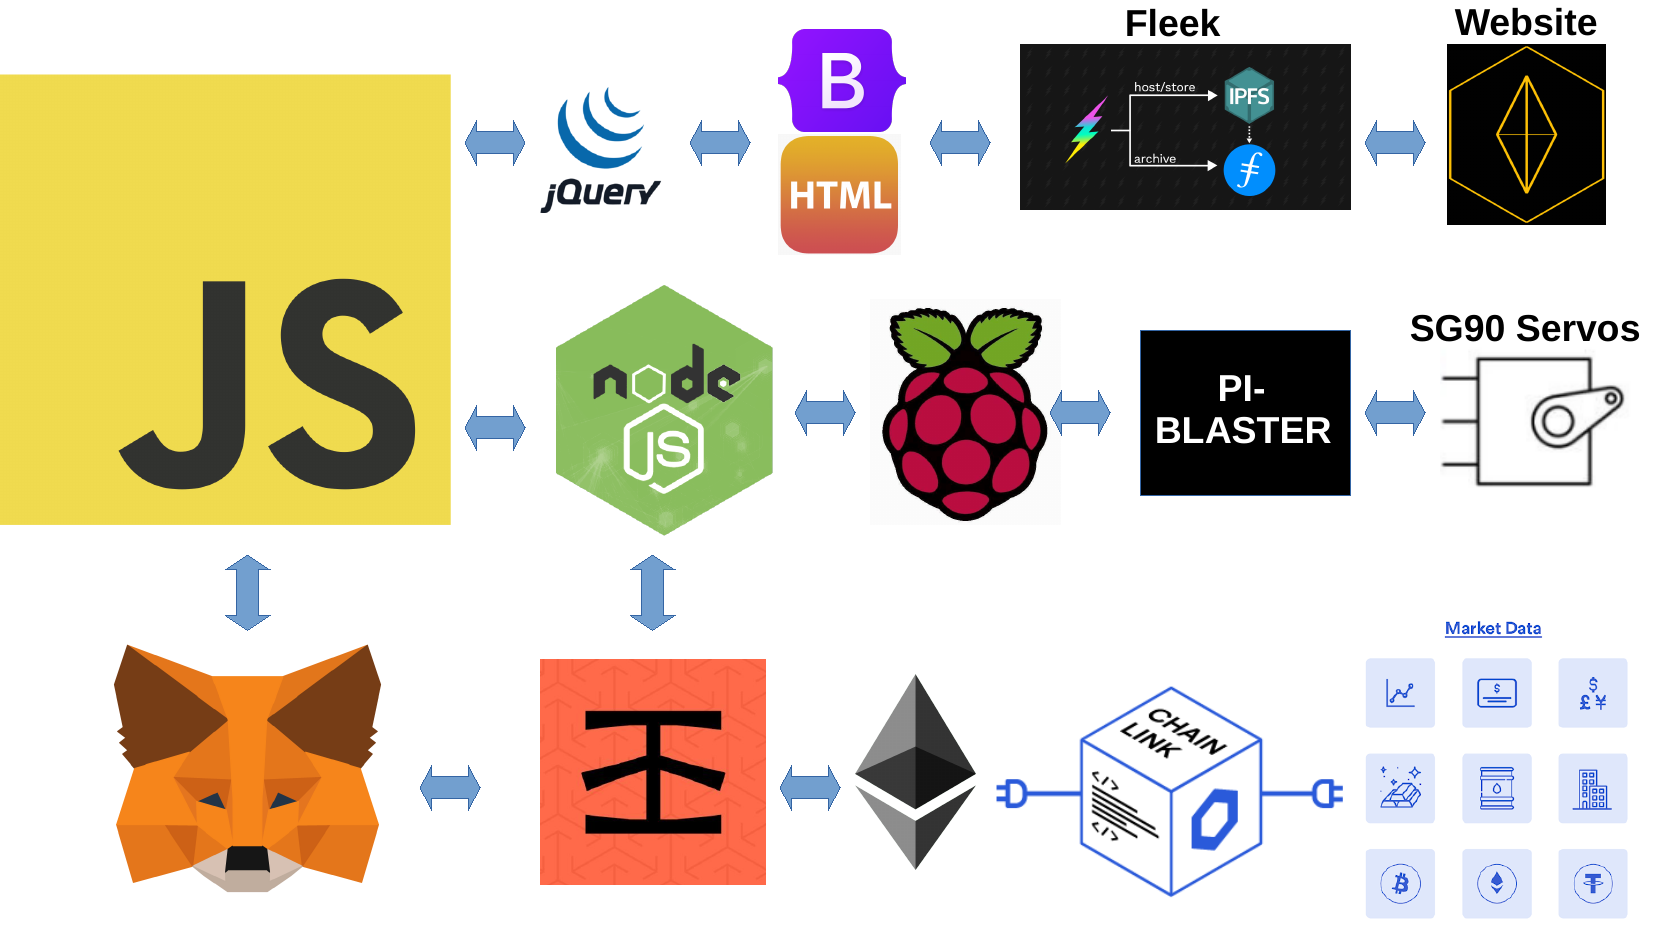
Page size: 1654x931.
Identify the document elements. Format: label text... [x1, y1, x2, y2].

text_box SG90 Servos [1395, 300, 1654, 357]
picture [992, 614, 1653, 931]
picture [540, 659, 766, 886]
picture [0, 74, 451, 526]
picture [855, 674, 976, 871]
text_box [465, 405, 526, 451]
text_box [1050, 390, 1111, 436]
picture [525, 74, 676, 226]
text_box [630, 555, 676, 631]
text_box [780, 765, 841, 811]
picture [778, 134, 901, 256]
text_box Website [1440, 0, 1654, 51]
picture [555, 284, 773, 536]
text_box [1365, 390, 1426, 436]
text_box Fleek [1110, 0, 1351, 52]
text_box [1140, 330, 1351, 360]
text_box [930, 120, 991, 166]
text_box [795, 390, 856, 436]
picture [870, 299, 1061, 526]
picture [1447, 51, 1606, 226]
text_box [1140, 459, 1351, 496]
text_box [225, 555, 271, 631]
picture [97, 629, 391, 901]
text_box [1365, 120, 1426, 166]
text_box [420, 765, 481, 811]
picture [778, 29, 906, 132]
picture [1020, 44, 1351, 211]
text_box [465, 120, 525, 166]
text_box [690, 120, 751, 166]
text_box PI-BLASTER [1140, 360, 1351, 459]
picture [1440, 357, 1651, 496]
